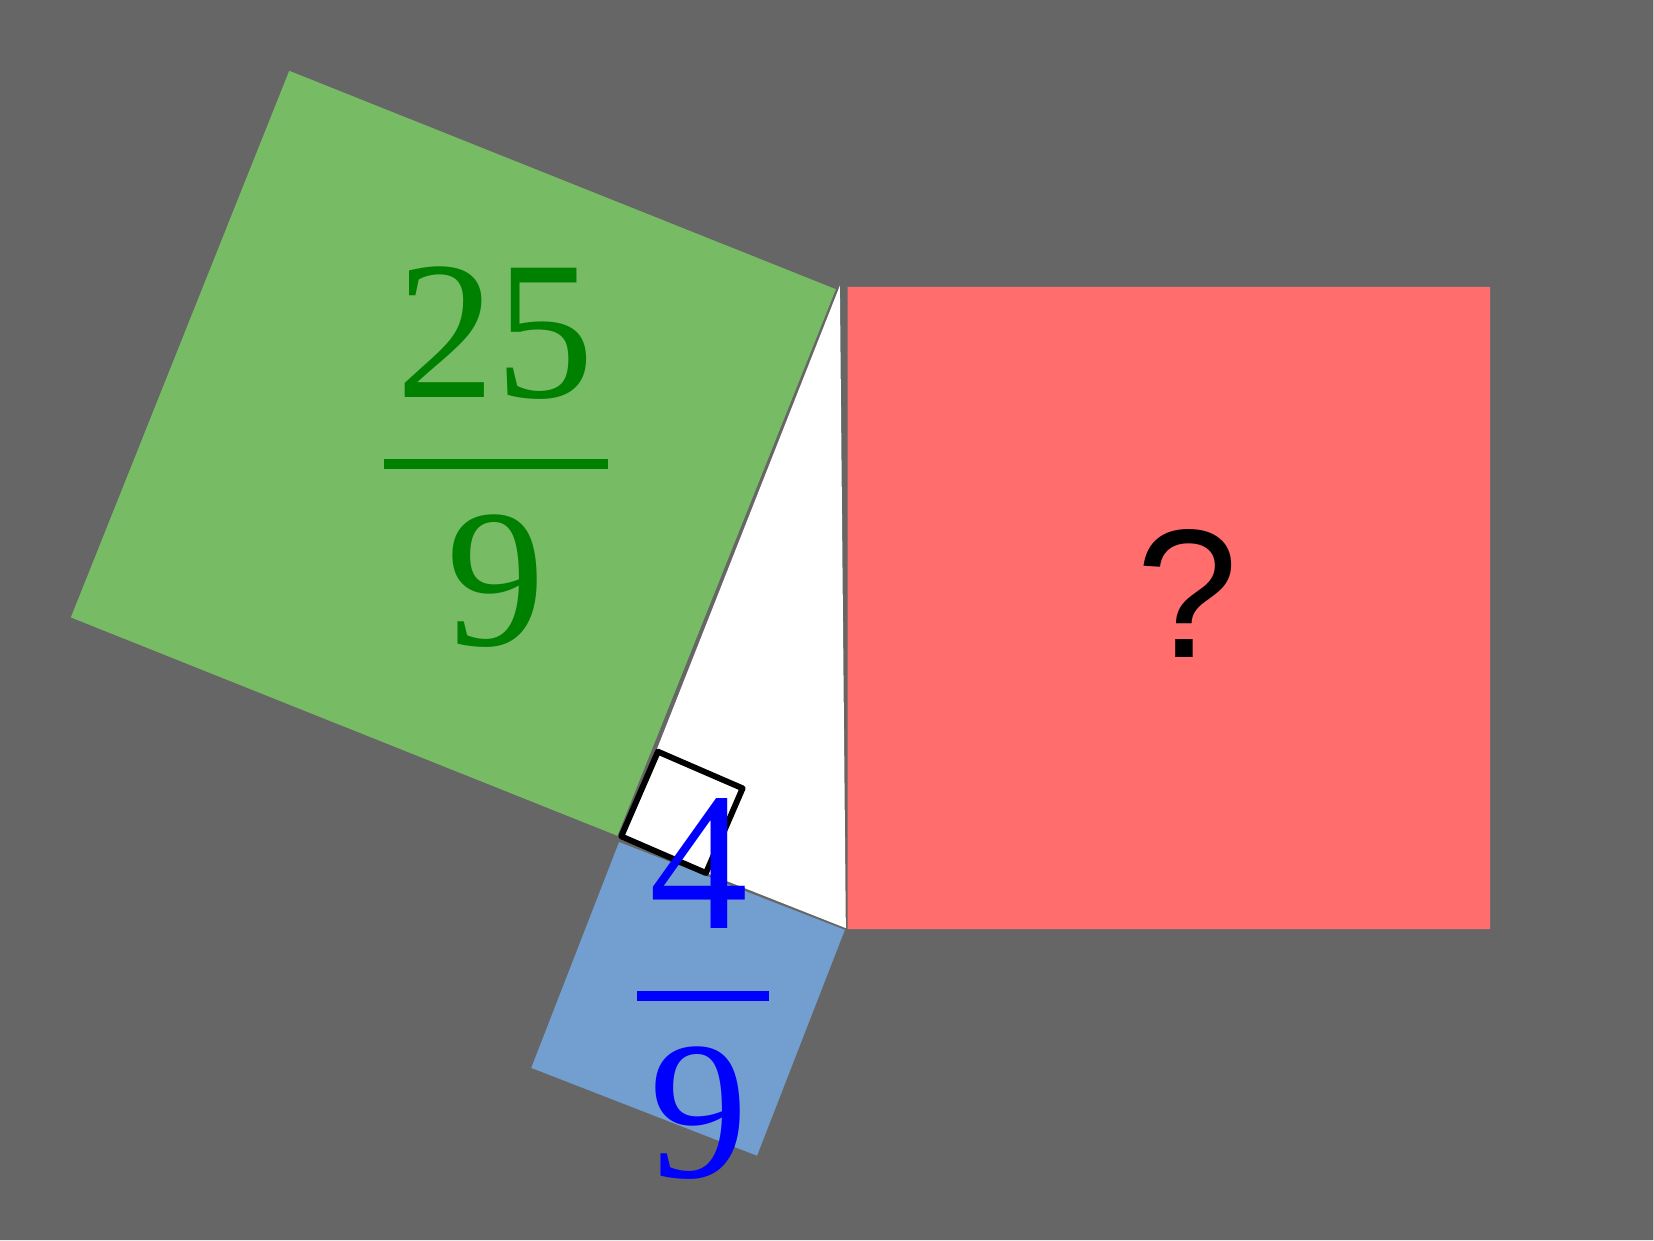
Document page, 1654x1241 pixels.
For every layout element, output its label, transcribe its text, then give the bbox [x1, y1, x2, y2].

chart [574, 755, 821, 1226]
text_box ? [1122, 484, 1385, 790]
text_box [0, 0, 1654, 1241]
chart [322, 223, 660, 694]
